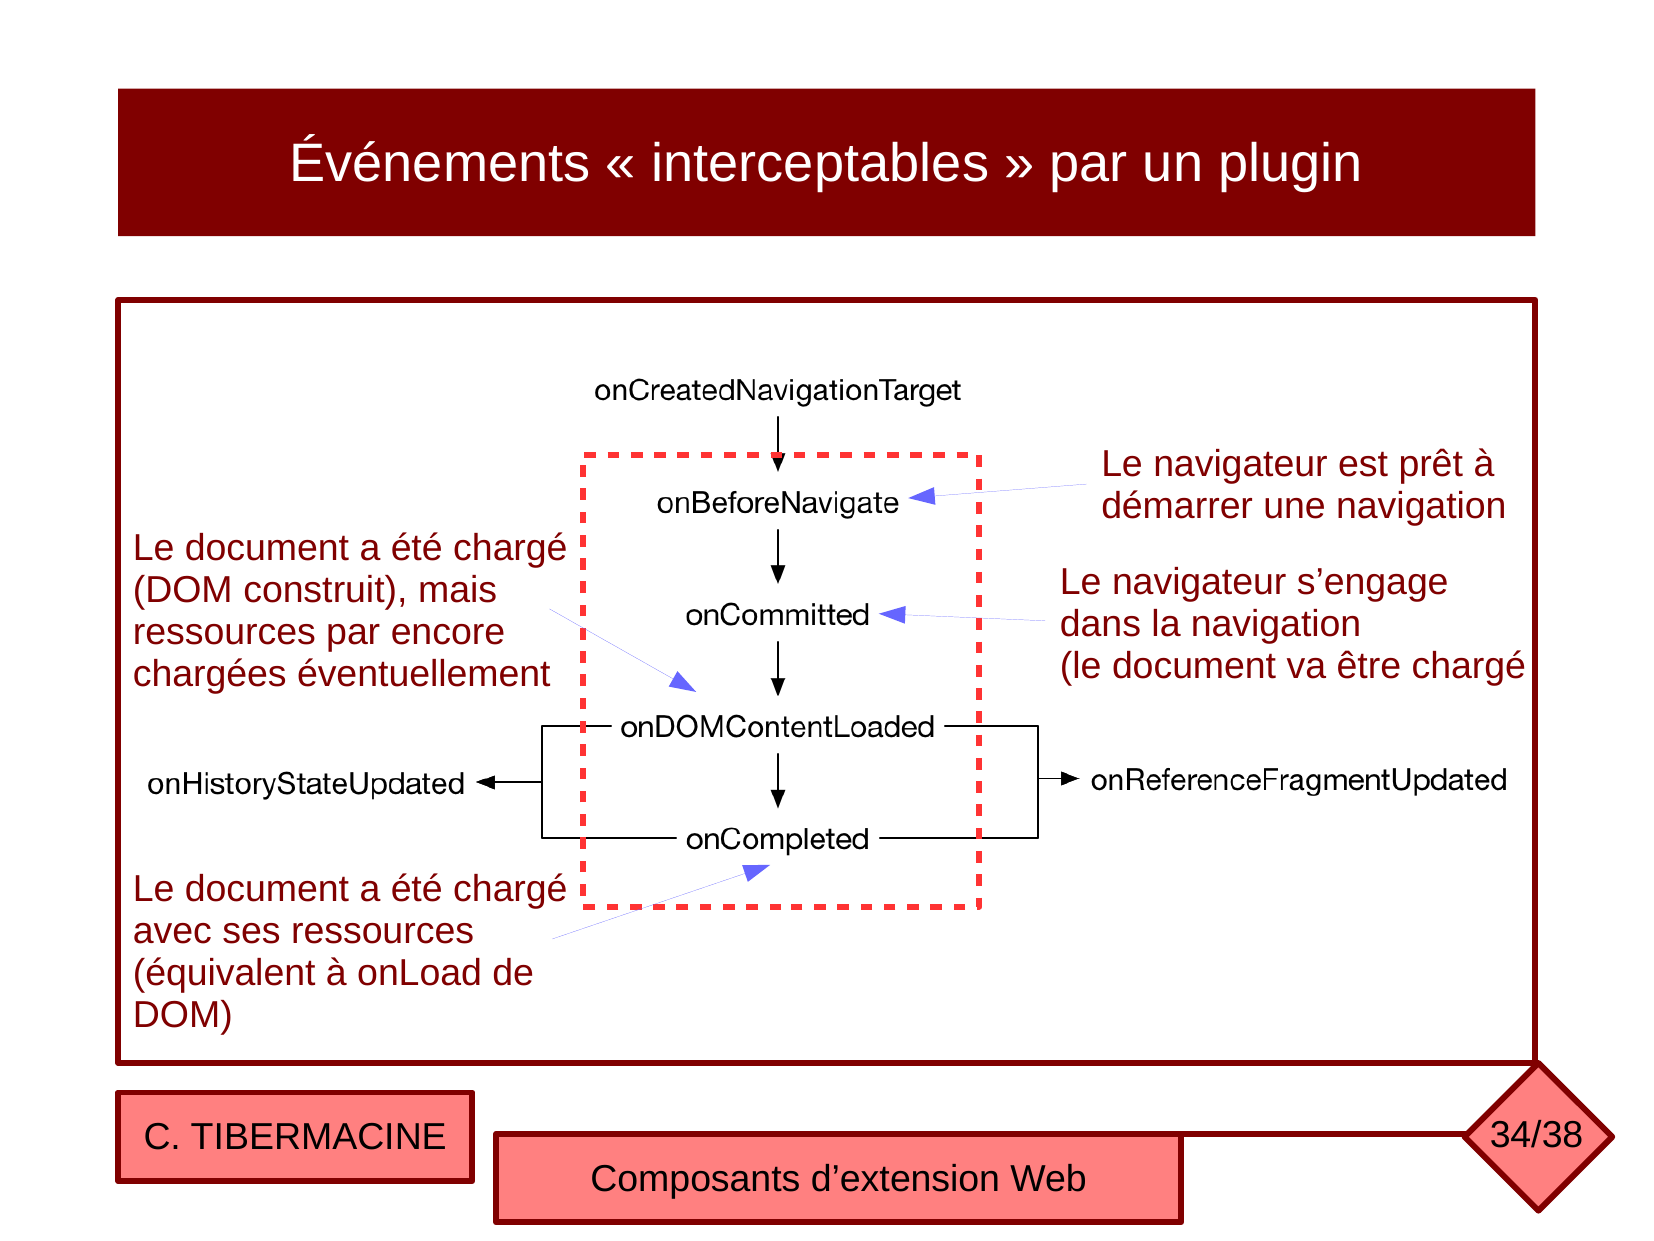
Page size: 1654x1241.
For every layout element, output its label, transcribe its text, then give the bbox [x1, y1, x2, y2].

text_box Événements « interceptables » par un plugin [118, 88, 1536, 237]
text_box C. TIBERMACINE [118, 1092, 473, 1182]
text_box <numéro>/38 [1475, 1106, 1654, 1163]
text_box [1490, 1163, 1587, 1211]
text_box [1495, 1062, 1582, 1106]
text_box Le navigateur est prêt à démarrer une navigation [1086, 434, 1526, 534]
text_box [118, 299, 1536, 553]
text_box Le document a été chargé avec ses ressources (équivalent à onLoad de DOM) [118, 859, 584, 1043]
text_box [118, 736, 1536, 1063]
picture [125, 348, 1530, 878]
text_box Composants d’extension Web [496, 1133, 1182, 1223]
text_box [118, 703, 125, 859]
text_box [584, 878, 728, 927]
text_box [1464, 1126, 1475, 1148]
picture [735, 874, 746, 878]
text_box Le navigateur s’engage dans la navigation (le document va être chargé [1045, 553, 1550, 736]
text_box Le document a été chargé (DOM construit), mais ressources par encore chargées éventuellement [118, 519, 584, 703]
